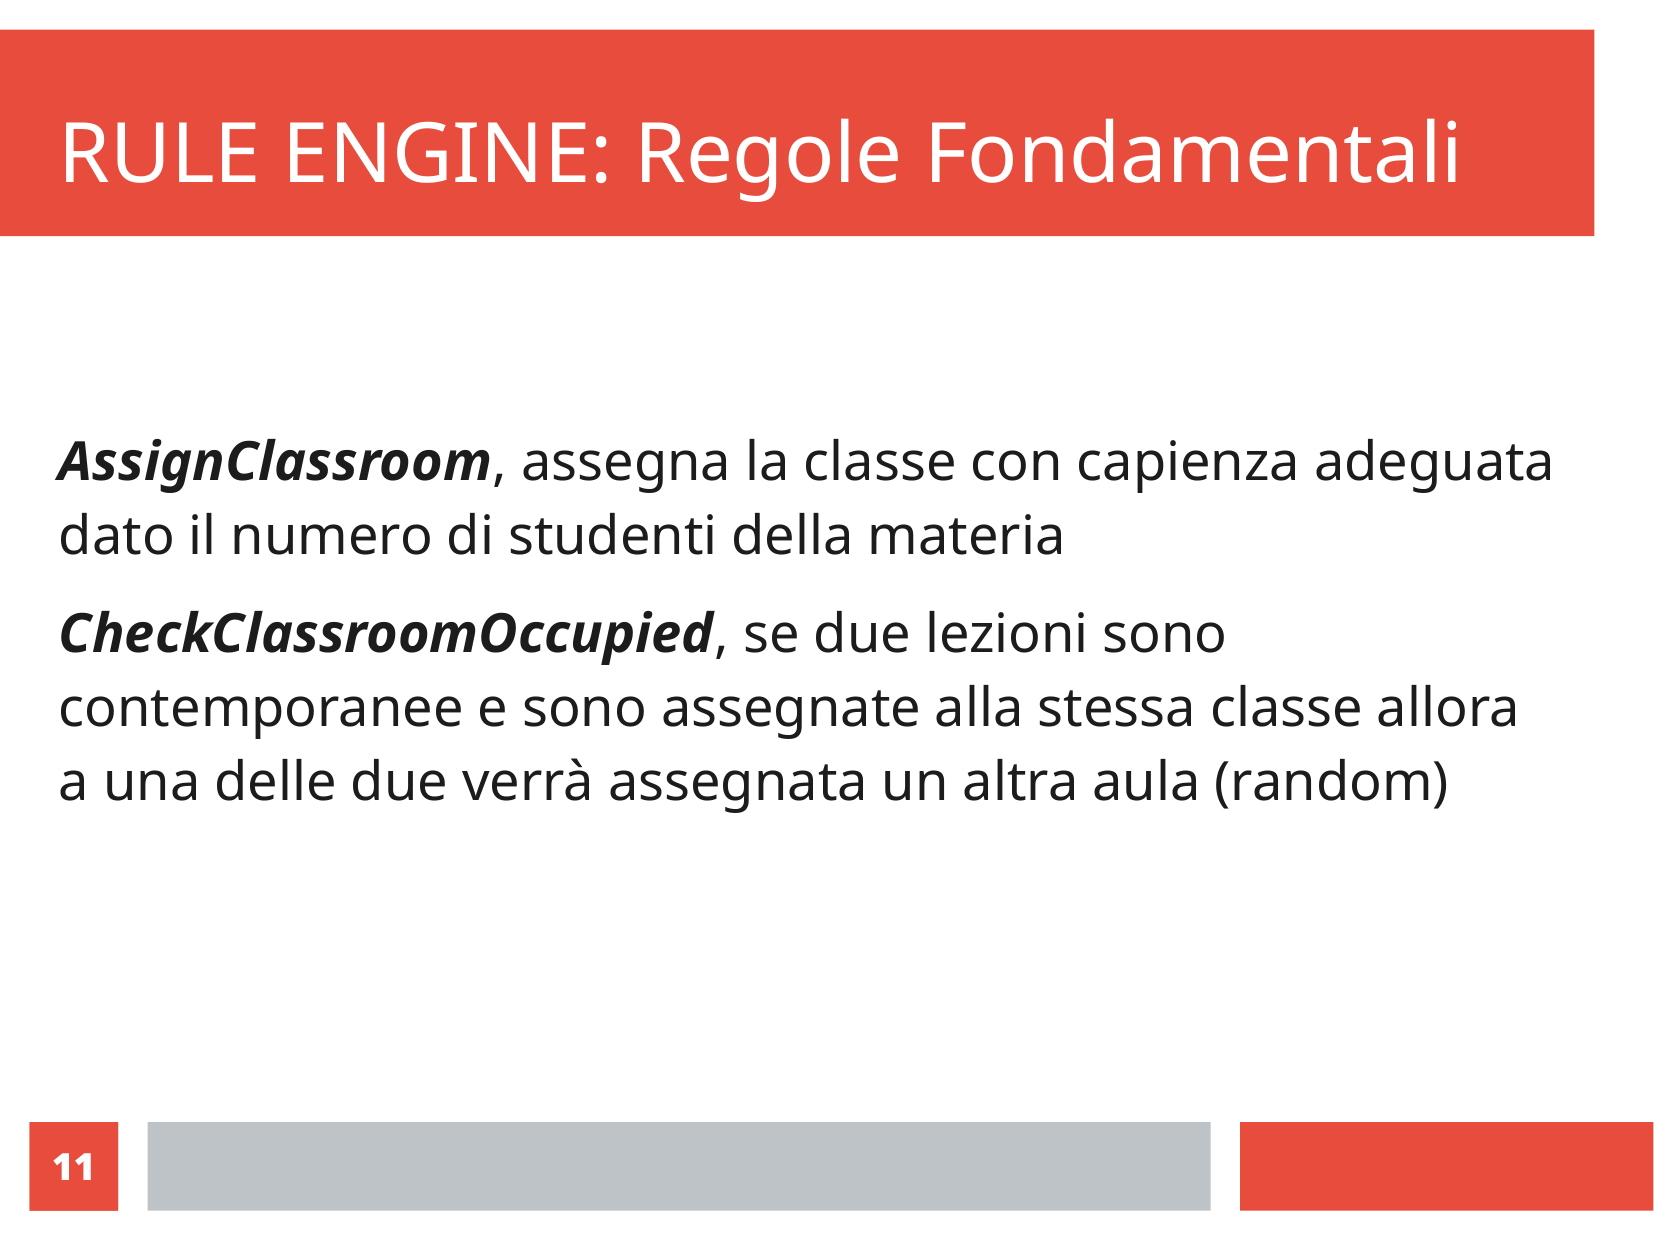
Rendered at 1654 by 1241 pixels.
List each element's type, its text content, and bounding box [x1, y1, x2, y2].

list AssignClassroom, assegna la classe con capienza adeguata dato il numero di studenti della materia CheckClassroomOccupied, se due lezioni sono contemporanee e sono assegnate alla stessa classe allora a una delle due verrà assegnata un altra aula (random) [59, 324, 1565, 1093]
title RULE ENGINE: Regole Fondamentali [59, 59, 1595, 207]
